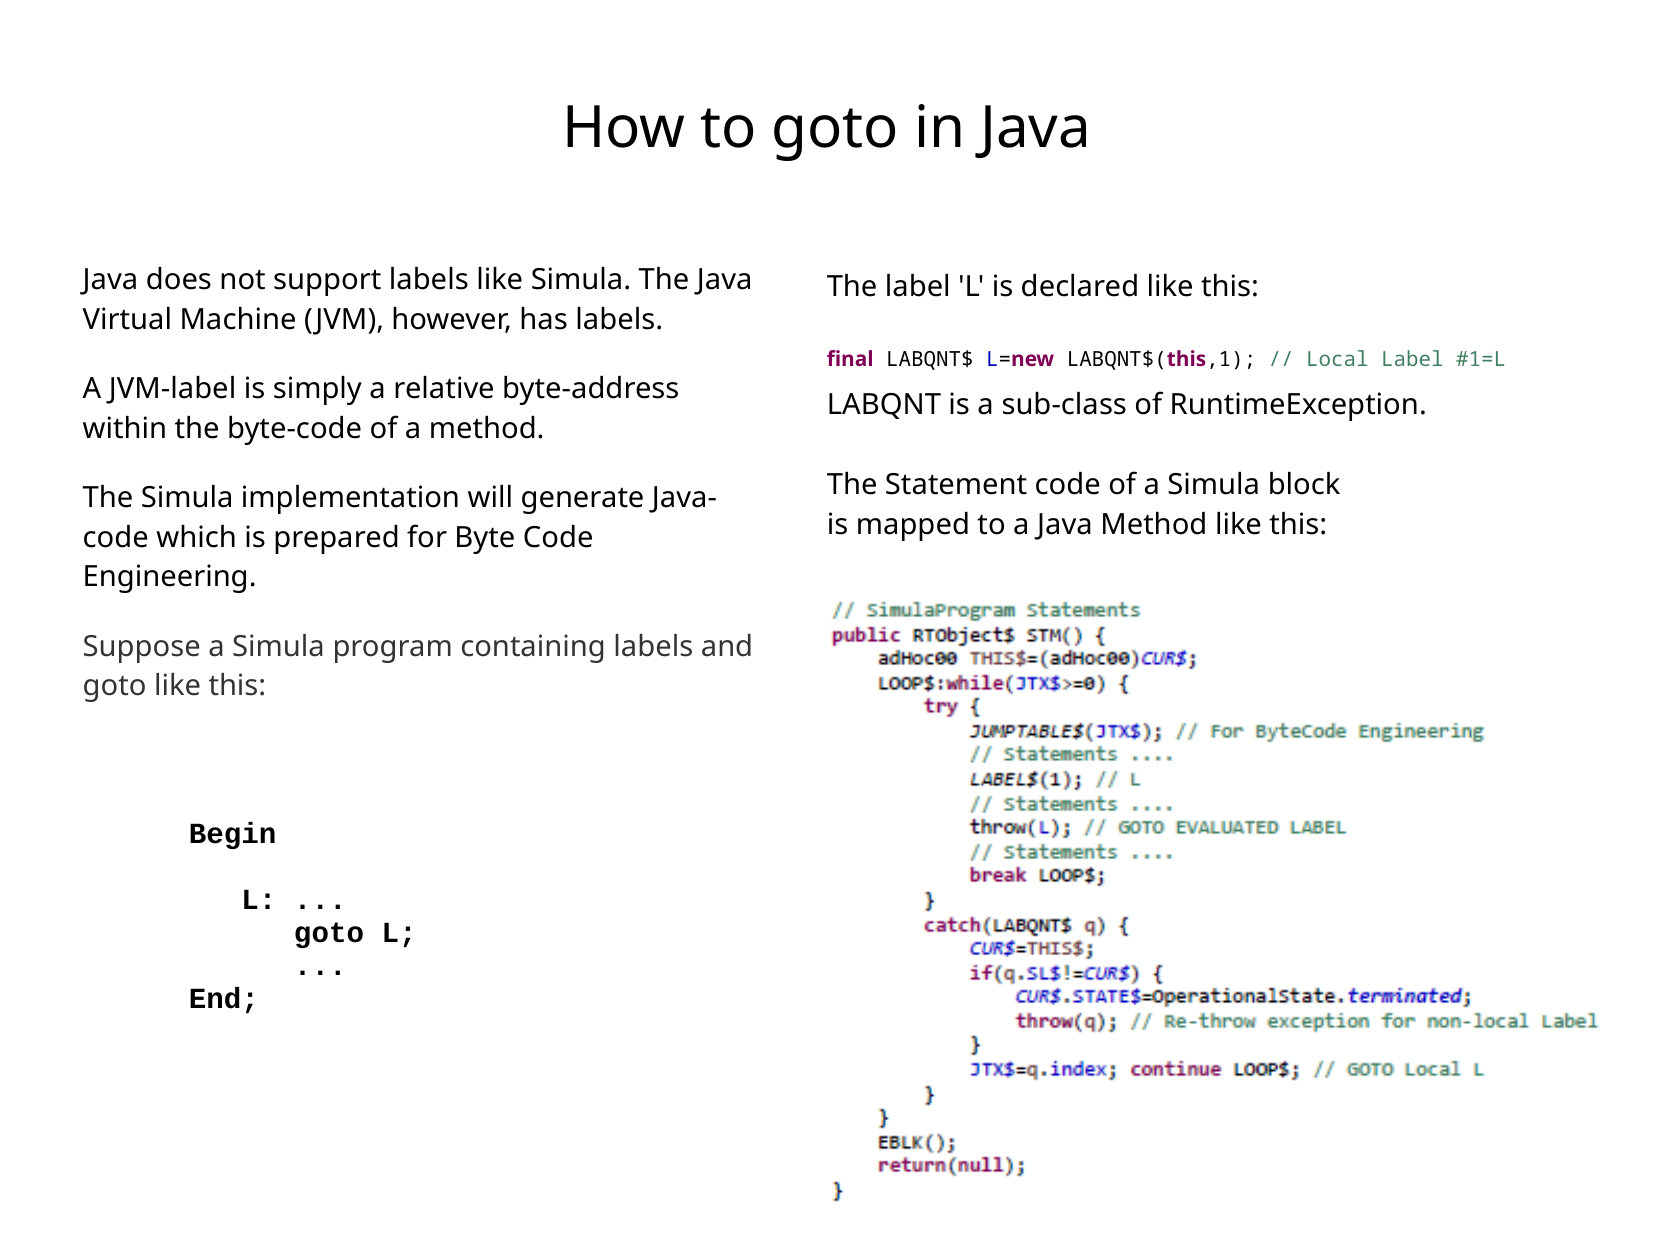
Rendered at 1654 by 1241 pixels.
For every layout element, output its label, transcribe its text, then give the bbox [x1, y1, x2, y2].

list Java does not support labels like Simula. The Java Virtual Machine (JVM), however, has labels. A JVM-label is simply a relative byte-address within the byte-code of a method. The Simula implementation will generate Java-code which is prepared for Byte Code Engineering. Suppose a Simula program containing labels and goto like this: [82, 188, 756, 780]
title LABQNT is a sub-class of RuntimeException. The Statement code of a Simula block is mapped to a Java Method like this: [826, 381, 1583, 545]
title How to goto in Java [82, 49, 1571, 201]
title The label 'L' is declared like this: final LABQNT$ L=new LABQNT$(this,1); // Local Label #1=L [826, 265, 1583, 372]
title Begin L: ... goto L; ... End; [188, 814, 544, 1023]
picture [813, 590, 1654, 1216]
